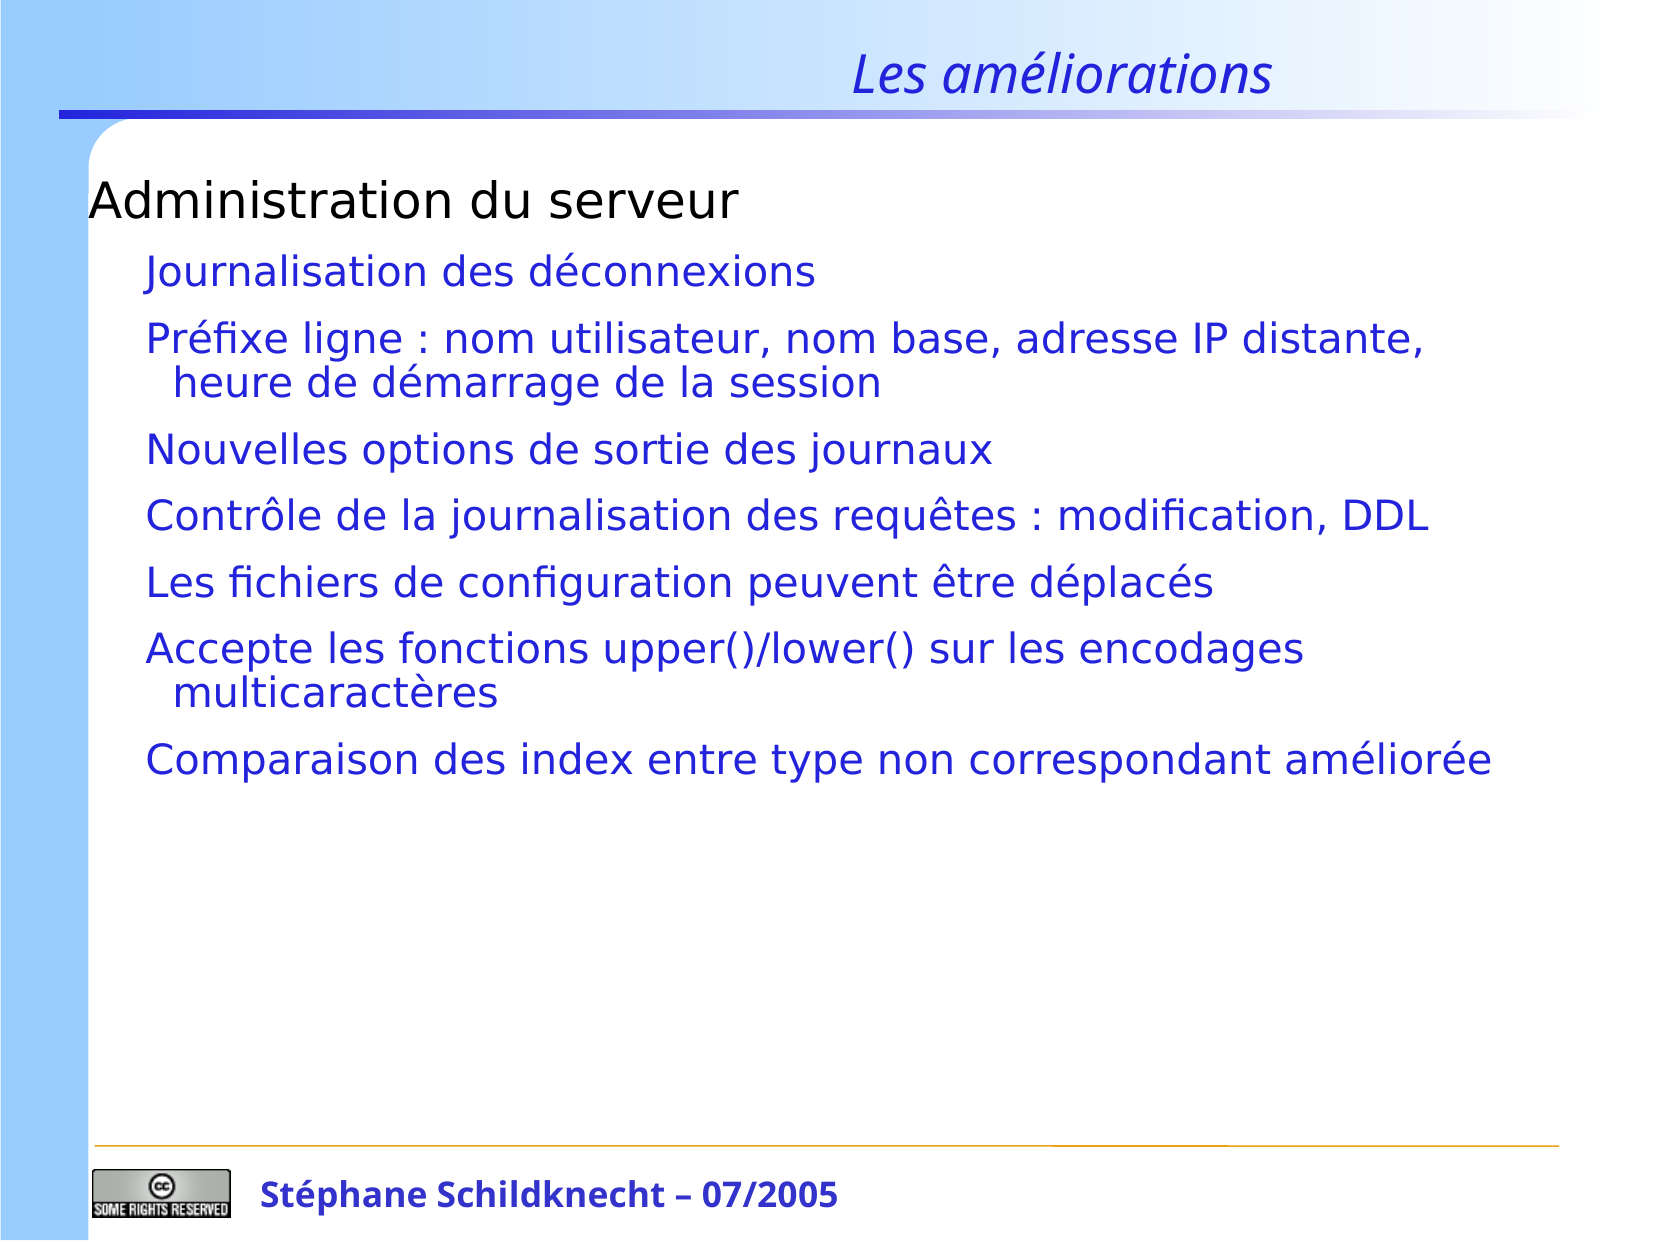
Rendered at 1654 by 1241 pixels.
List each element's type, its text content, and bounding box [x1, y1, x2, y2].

list Administration du serveur Journalisation des déconnexions Préfixe ligne : nom utilisateur, nom base, adresse IP distante, heure de démarrage de la session Nouvelles options de sortie des journaux Contrôle de la journalisation des requêtes : modification, DDL Les fichiers de configuration peuvent être déplacés Accepte les fonctions upper()/lower() sur les encodages multicaractères Comparaison des index entre type non correspondant améliorée [88, 175, 1547, 1064]
title Les améliorations [472, 0, 1654, 148]
picture [92, 1169, 231, 1218]
